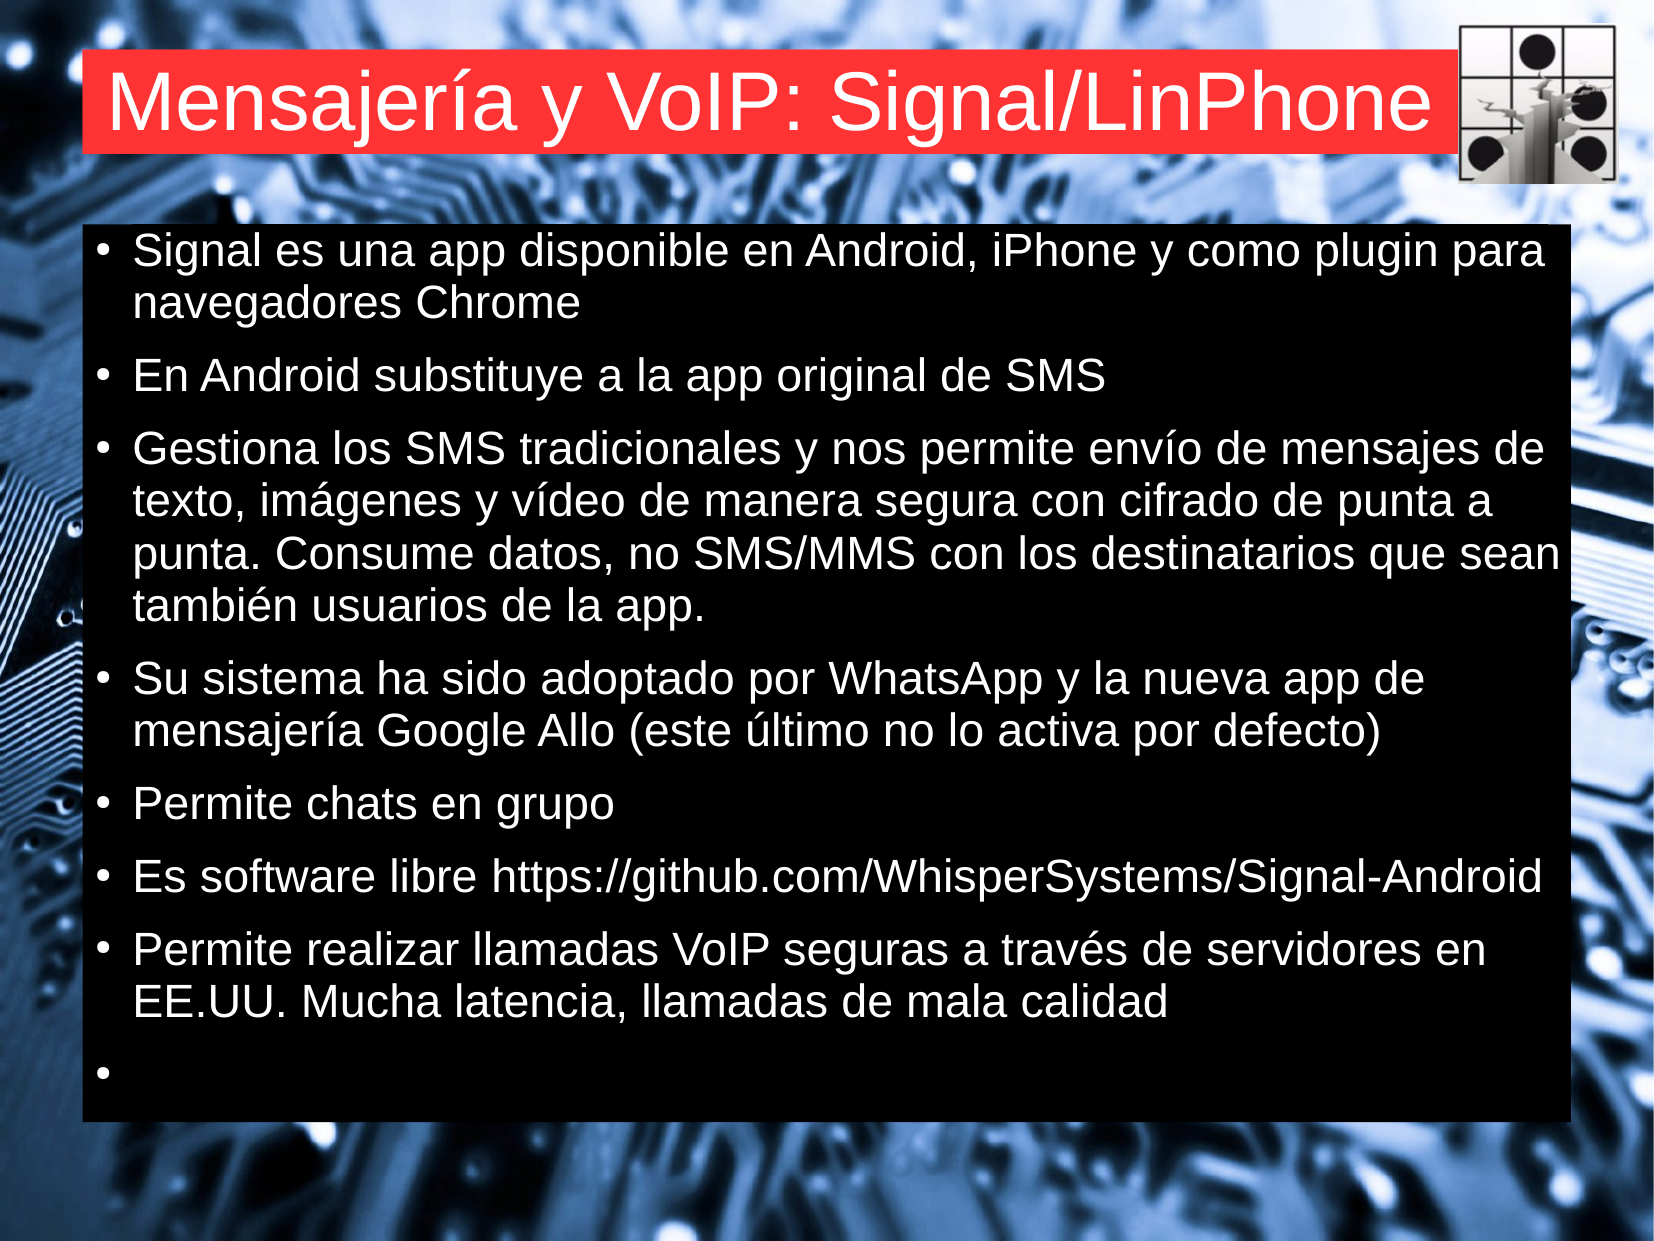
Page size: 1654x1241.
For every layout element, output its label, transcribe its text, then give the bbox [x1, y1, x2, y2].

title Mensajería y VoIP: Signal/LinPhone [82, 49, 1458, 154]
picture [0, 0, 1654, 1241]
list Signal es una app disponible en Android, iPhone y como plugin para navegadores Chrome En Android substituye a la app original de SMS Gestiona los SMS tradicionales y nos permite envío de mensajes de texto, imágenes y vídeo de manera segura con cifrado de punta a punta. Consume datos, no SMS/MMS con los destinatarios que sean también usuarios de la app. Su sistema ha sido adoptado por WhatsApp y la nueva app de mensajería Google Allo (este último no lo activa por defecto) Permite chats en grupo Es software libre https://github.com/WhisperSystems/Signal-Android Permite realizar llamadas VoIP seguras a través de servidores en EE.UU. Mucha latencia, llamadas de mala calidad [82, 224, 1571, 1123]
